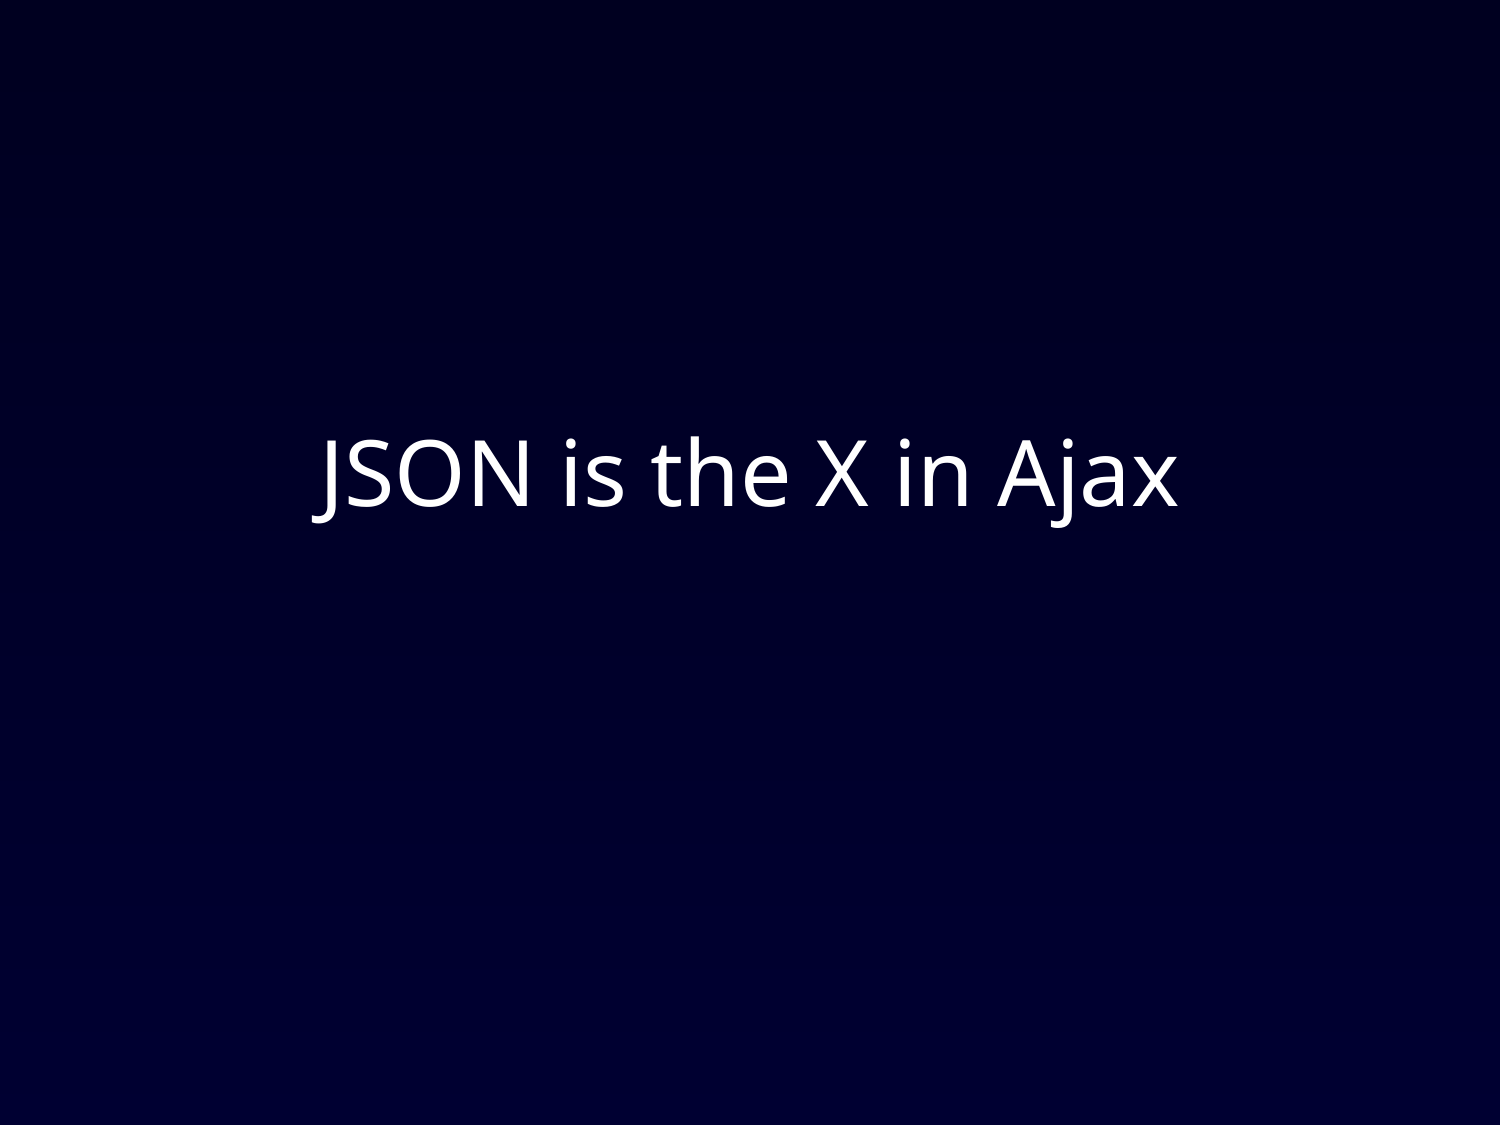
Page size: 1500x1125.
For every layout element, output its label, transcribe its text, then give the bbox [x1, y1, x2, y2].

title JSON is the X in Ajax [112, 349, 1388, 591]
